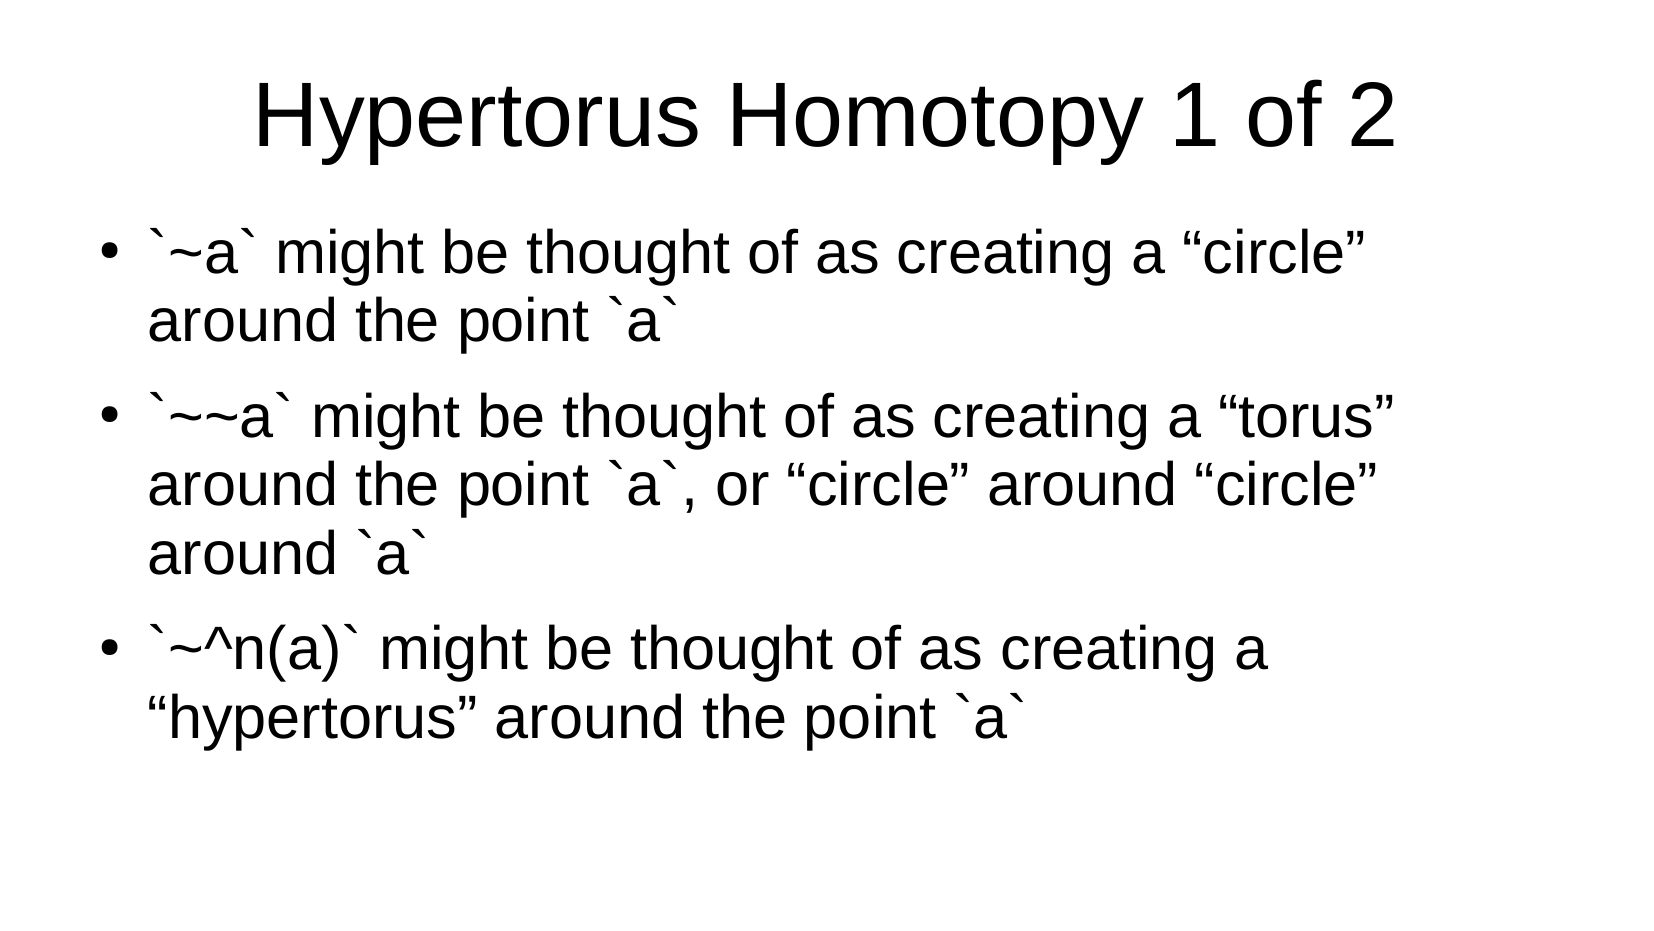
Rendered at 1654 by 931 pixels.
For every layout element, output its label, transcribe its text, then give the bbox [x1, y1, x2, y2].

title Hypertorus Homotopy 1 of 2 [82, 37, 1571, 193]
list `~a` might be thought of as creating a “circle” around the point `a` `~~a` might be thought of as creating a “torus” around the point `a`, or “circle” around “circle” around `a` `~^n(a)` might be thought of as creating a “hypertorus” around the point `a` [82, 217, 1571, 758]
